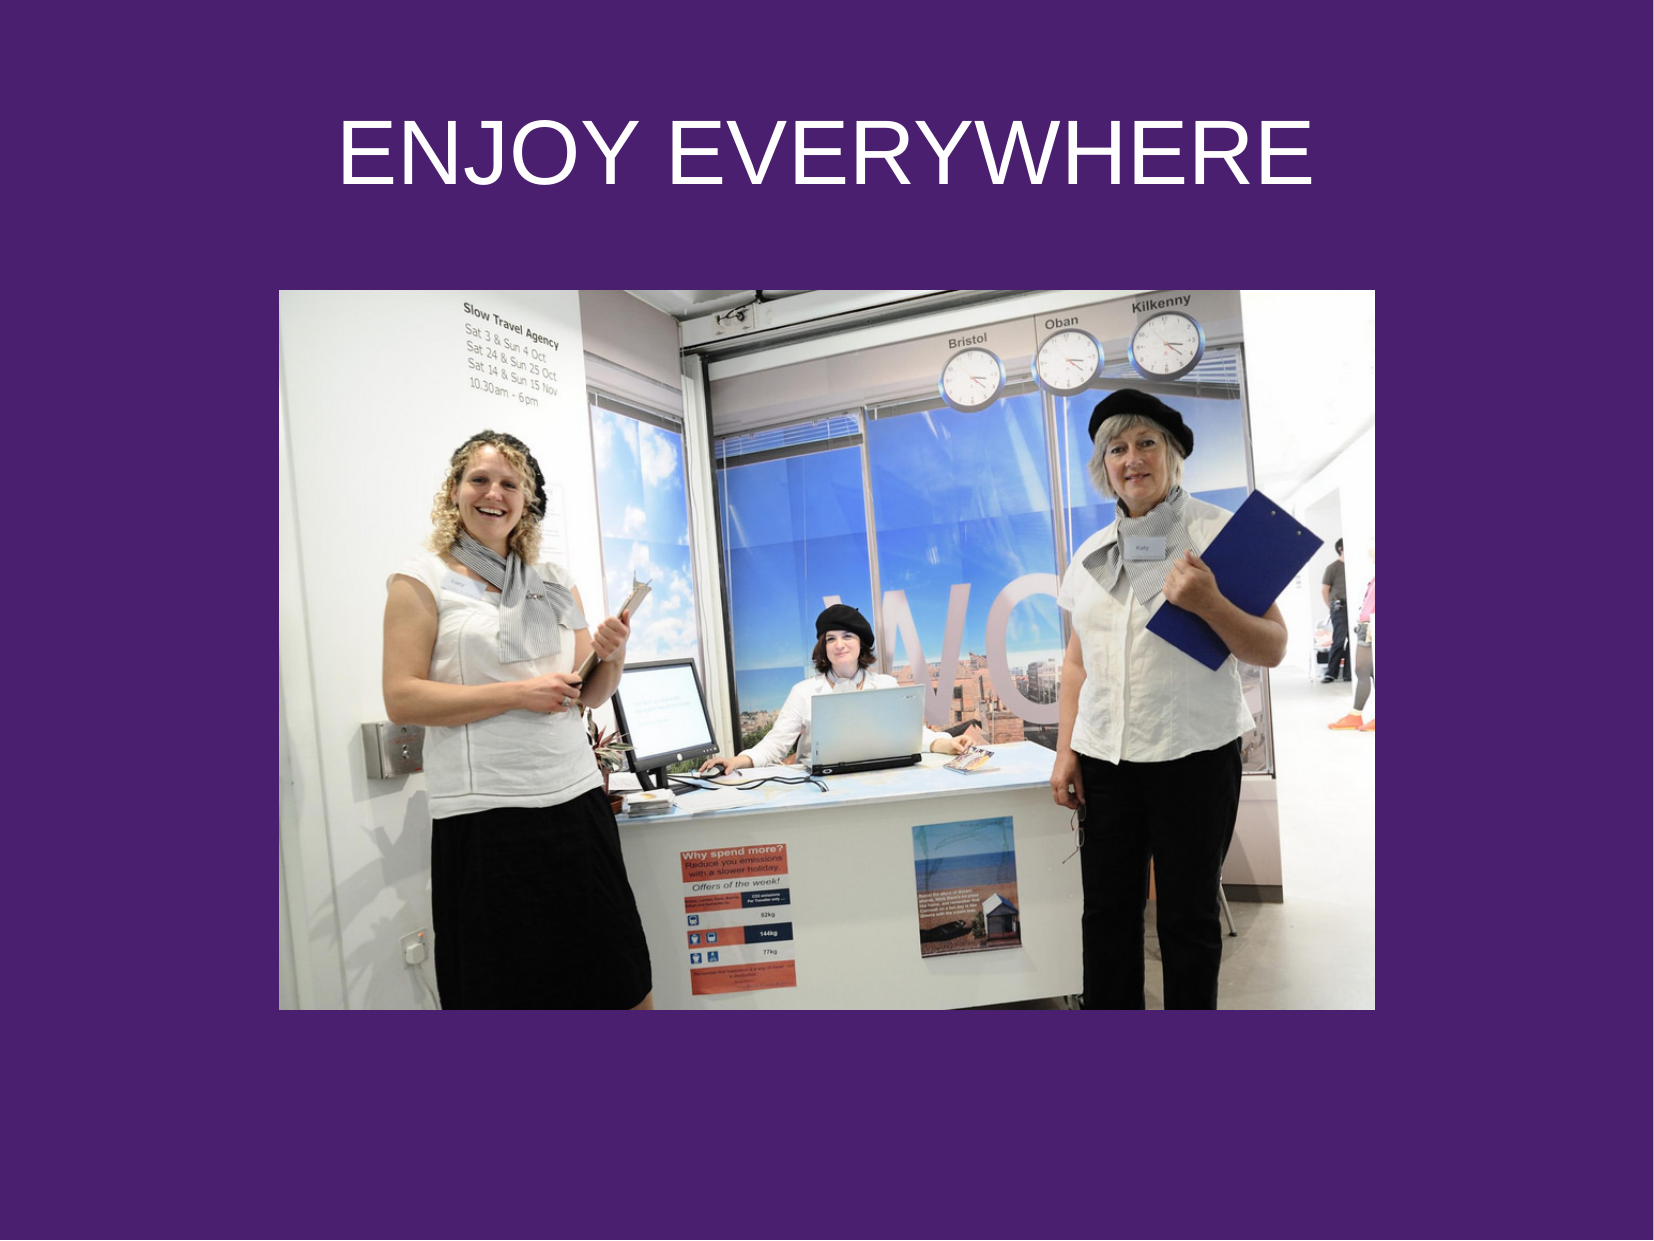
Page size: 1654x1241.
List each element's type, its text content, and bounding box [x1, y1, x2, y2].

picture [279, 290, 1375, 1010]
title ENJOY EVERYWHERE [82, 49, 1571, 257]
